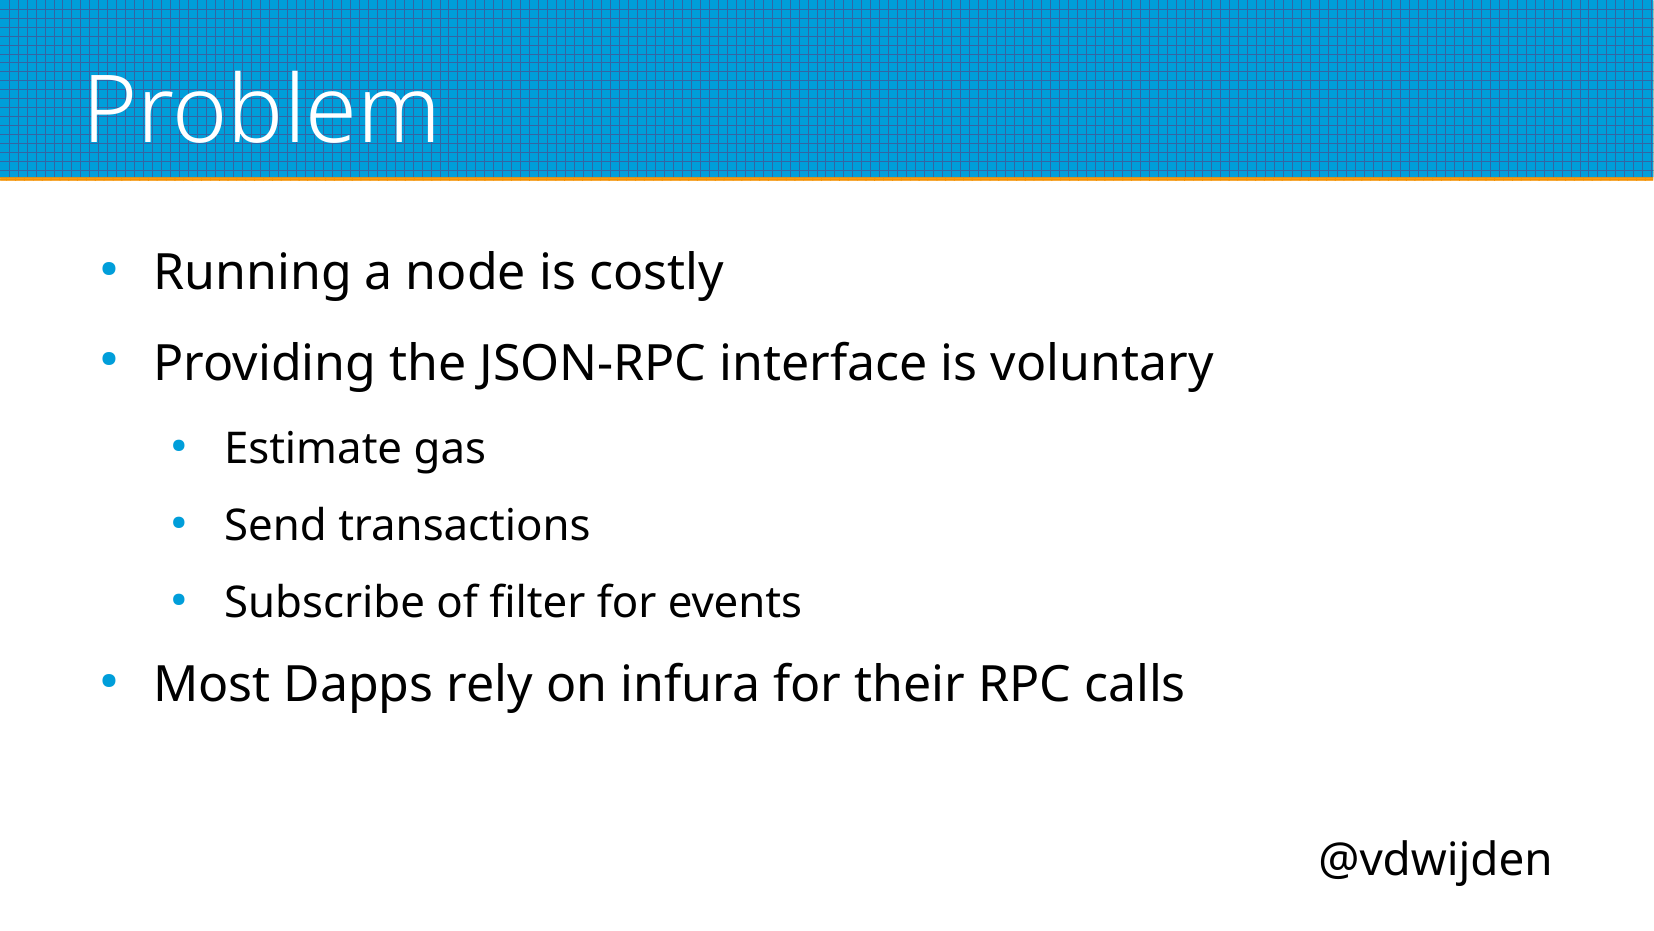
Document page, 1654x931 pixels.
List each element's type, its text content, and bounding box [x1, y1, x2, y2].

list Running a node is costly Providing the JSON-RPC interface is voluntary Estimate gas Send transactions Subscribe of filter for events Most Dapps rely on infura for their RPC calls [82, 236, 1563, 811]
title Problem [82, 14, 1571, 171]
text_box @vdwijden [1312, 825, 1576, 891]
